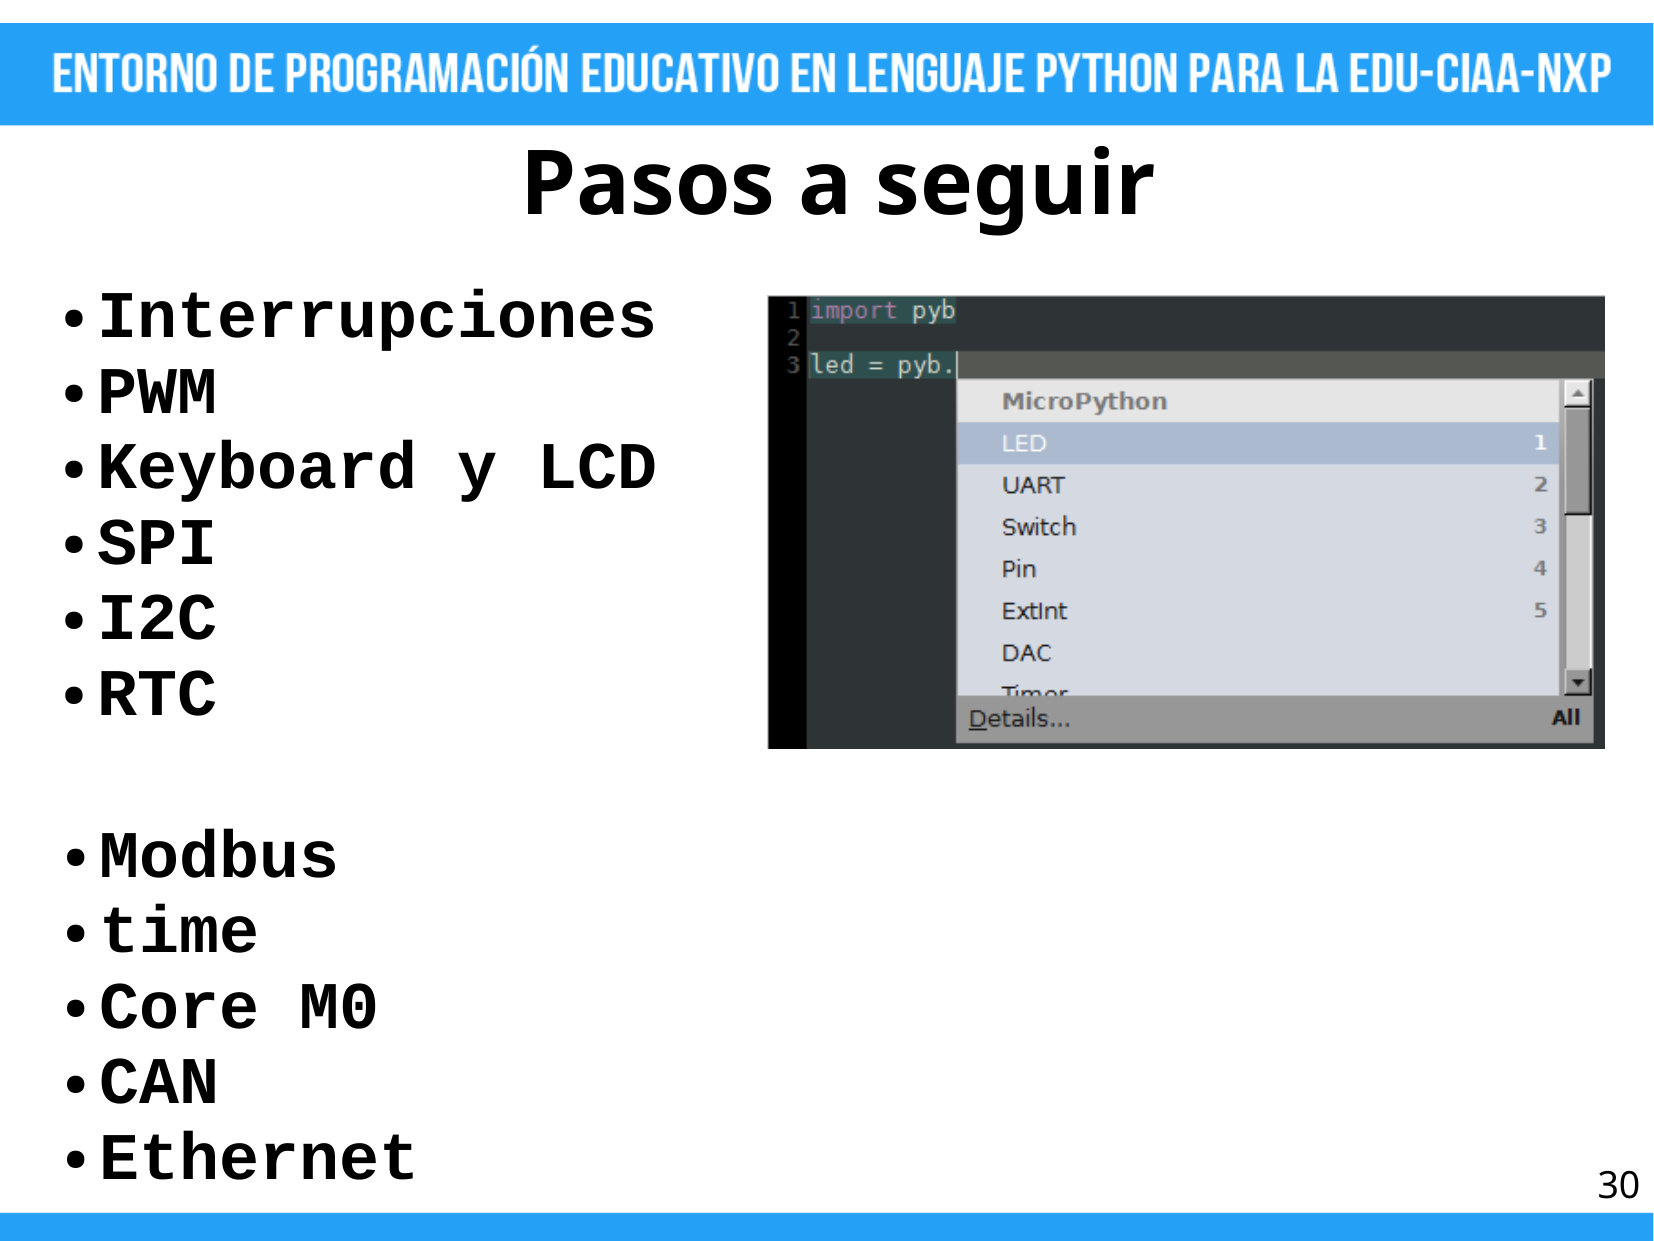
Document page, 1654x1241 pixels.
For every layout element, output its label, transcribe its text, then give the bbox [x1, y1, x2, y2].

picture [0, 23, 1654, 1241]
text_box 30 [1582, 1151, 1654, 1241]
text_box Modbus time Core M0 CAN Ethernet [0, 814, 461, 1207]
text_box Interrupciones PWM Keyboard y LCD SPI I2C RTC [0, 274, 873, 819]
title Pasos a seguir [94, 76, 1583, 284]
